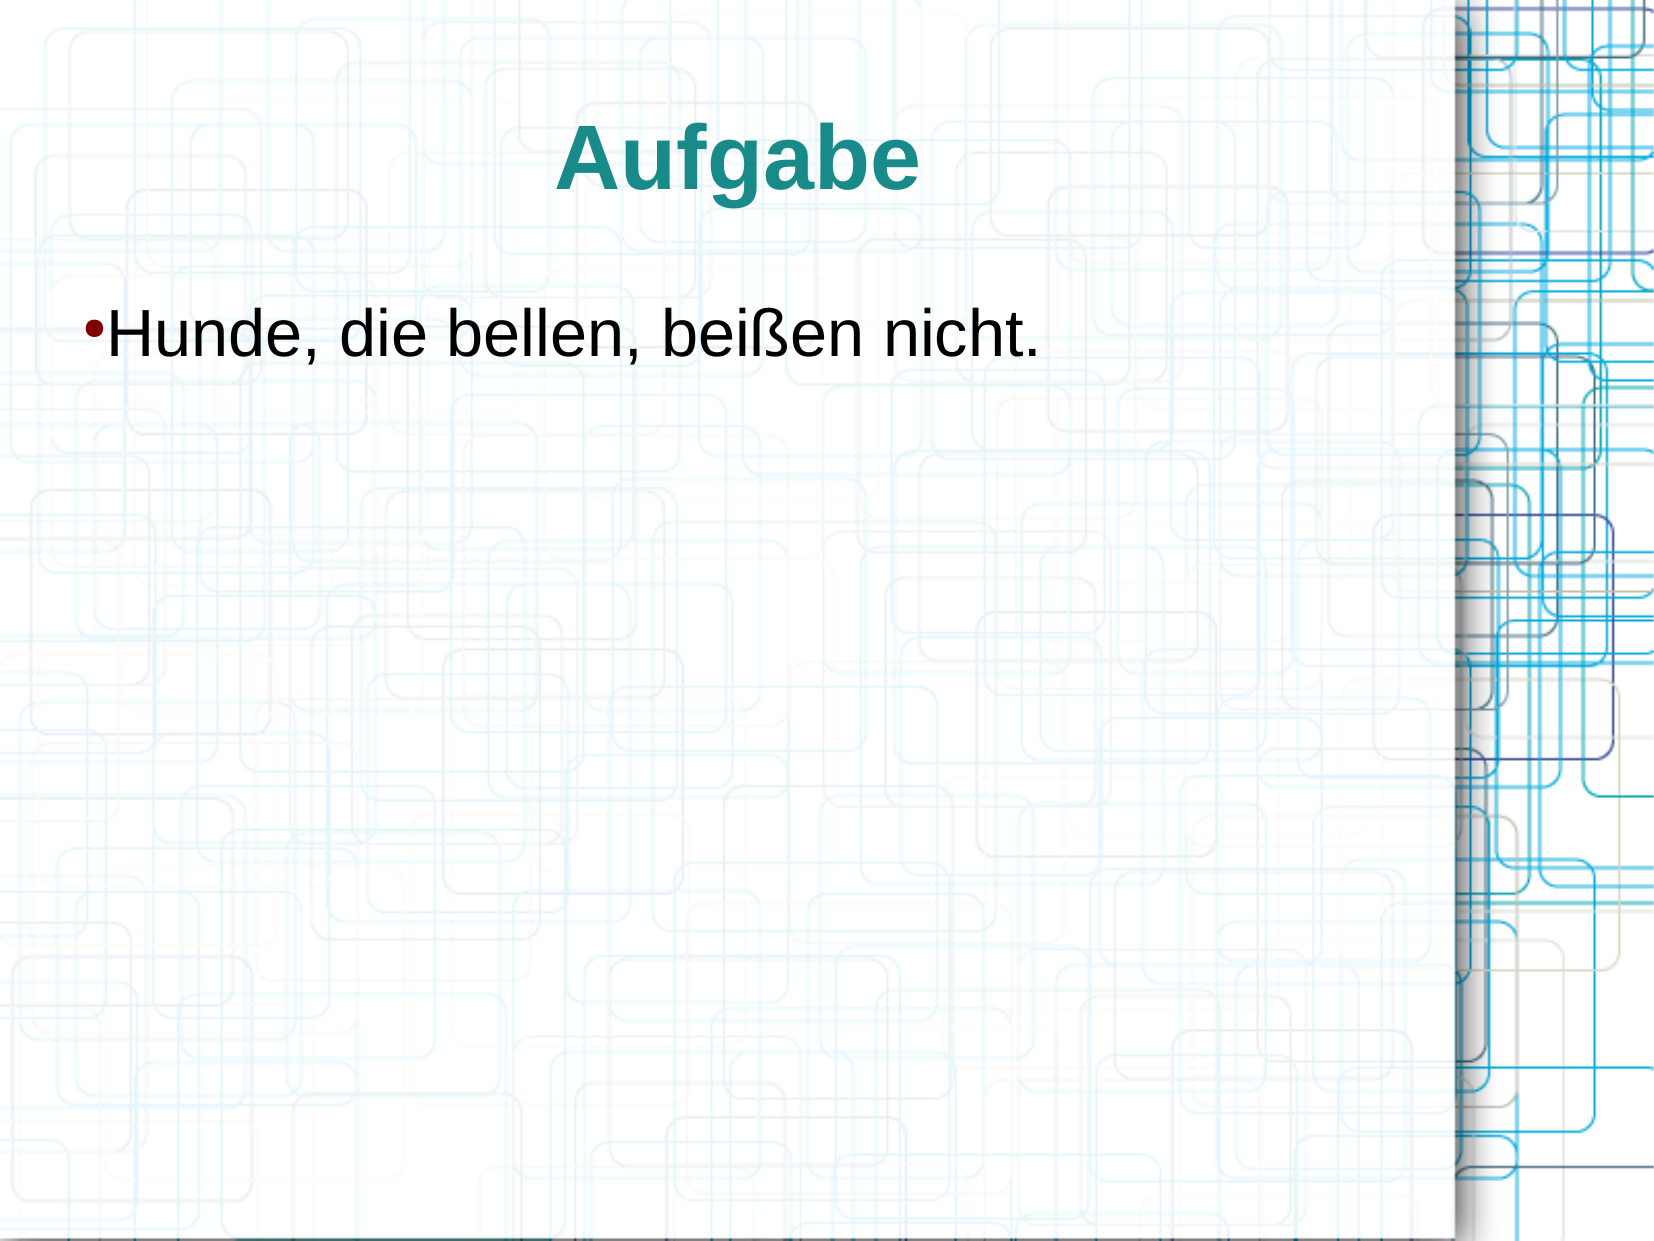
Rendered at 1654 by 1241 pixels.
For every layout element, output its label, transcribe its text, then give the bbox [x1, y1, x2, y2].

title Aufgabe [59, 49, 1418, 257]
list Hunde, die bellen, beißen nicht. [82, 290, 1418, 1109]
